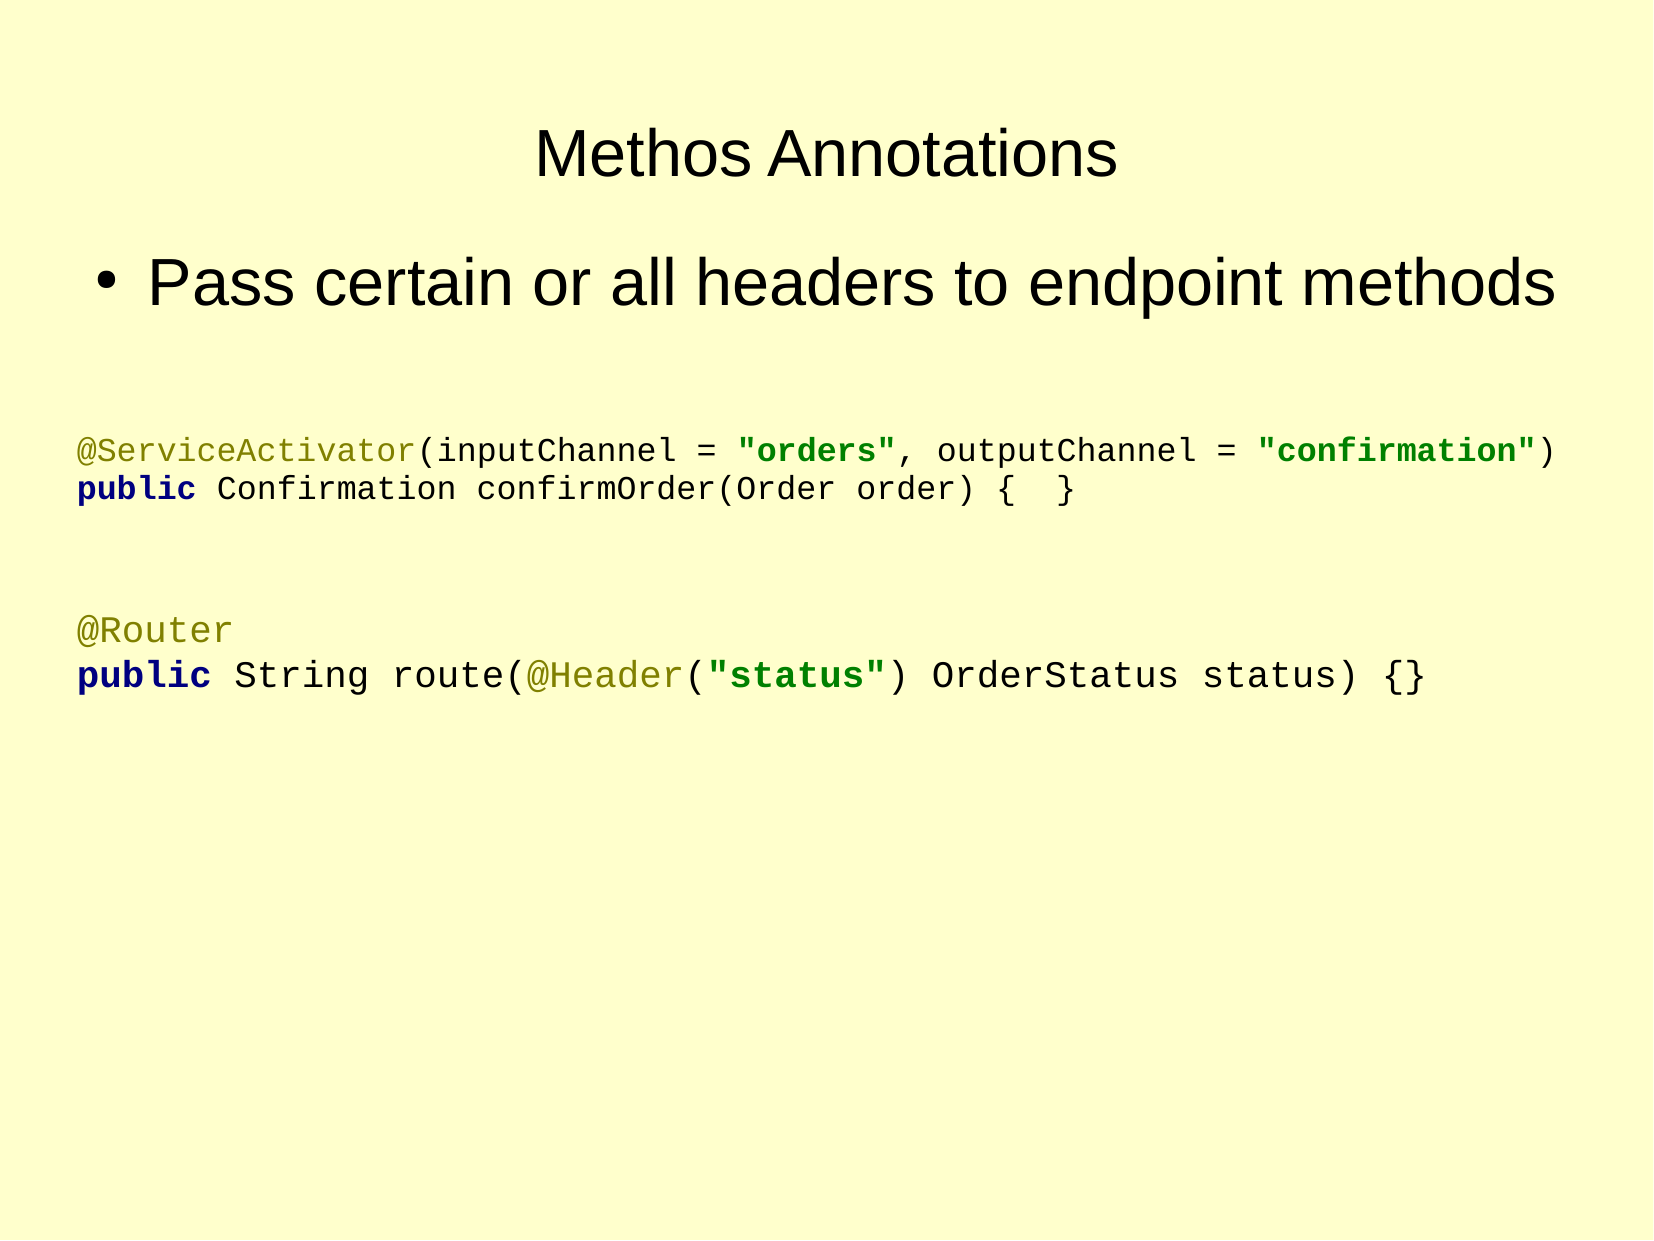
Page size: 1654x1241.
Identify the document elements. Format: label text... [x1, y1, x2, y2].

list Pass certain or all headers to endpoint methods @ServiceActivator(inputChannel = "orders", outputChannel = "confirmation") public Confirmation confirmOrder(Order order) { } @Router public String route(@Header("status") OrderStatus status) {} [76, 244, 1565, 1063]
title Methos Annotations [82, 49, 1571, 257]
